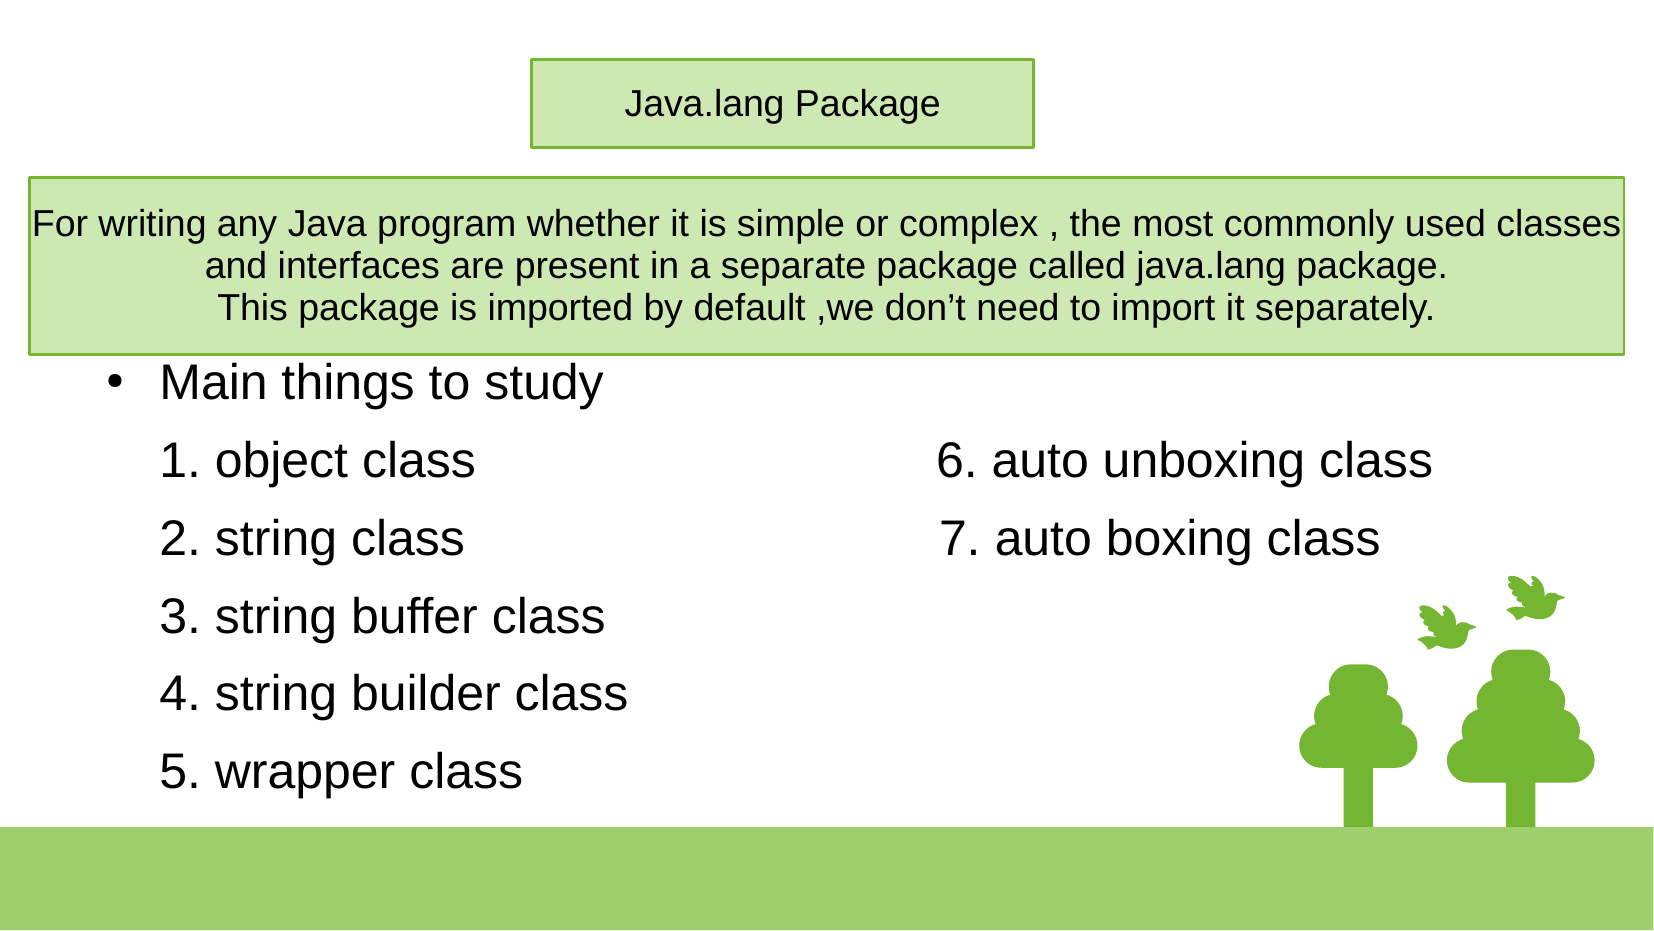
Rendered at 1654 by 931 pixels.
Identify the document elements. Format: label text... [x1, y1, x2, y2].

text_box Java.lang Package [531, 59, 1034, 148]
text_box For writing any Java program whether it is simple or complex , the most commonly used classes and interfaces are present in a separate package called java.lang package. This package is imported by default ,we don’t need to import it separately. [29, 177, 1625, 355]
list Main things to study 1. object class 6. auto unboxing class 2. string class 7. auto boxing class 3. string buffer class 4. string builder class 5. wrapper class [88, 355, 1565, 886]
